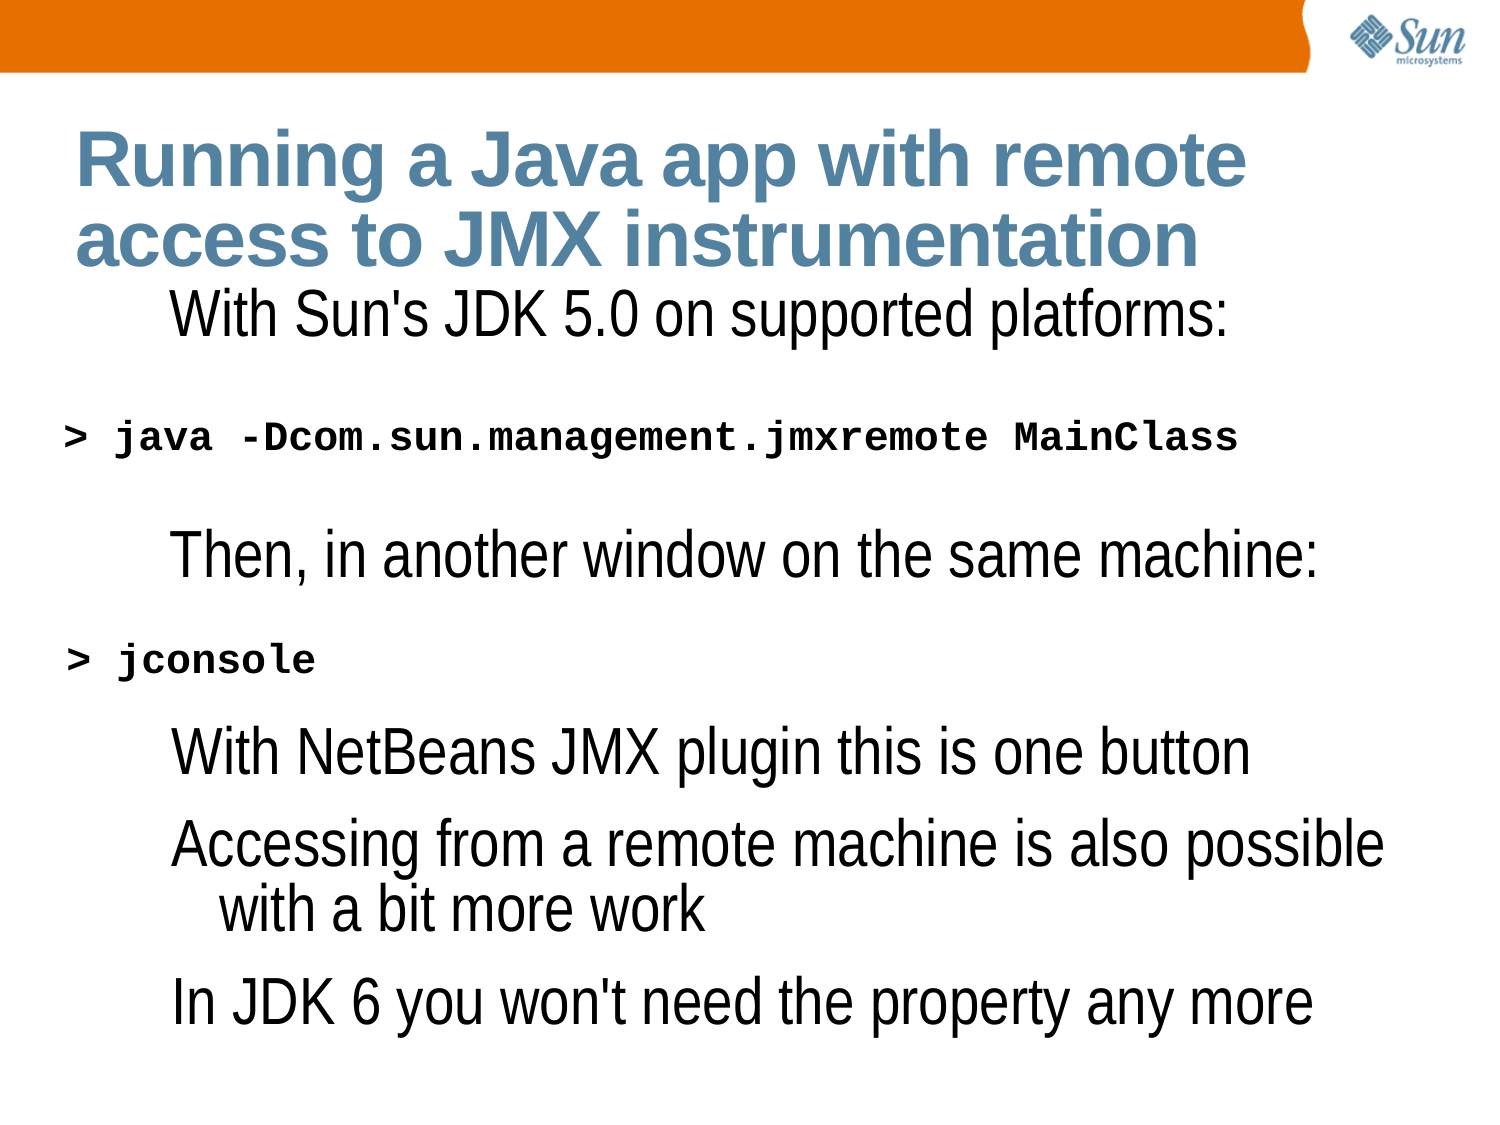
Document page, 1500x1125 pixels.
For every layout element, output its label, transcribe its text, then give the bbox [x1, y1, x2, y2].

list With NetBeans JMX plugin this is one button Accessing from a remote machine is also possible with a bit more work In JDK 6 you won't need the property any more [151, 722, 1465, 1045]
picture [0, 0, 1500, 75]
title Running a Java app with remote access to JMX instrumentation [75, 122, 1438, 292]
list > jconsole [63, 641, 1459, 702]
list > java -Dcom.sun.management.jmxremote MainClass [60, 418, 1398, 1110]
list Then, in another window on the same machine: [150, 525, 1463, 601]
list With Sun's JDK 5.0 on supported platforms: [150, 284, 1463, 360]
